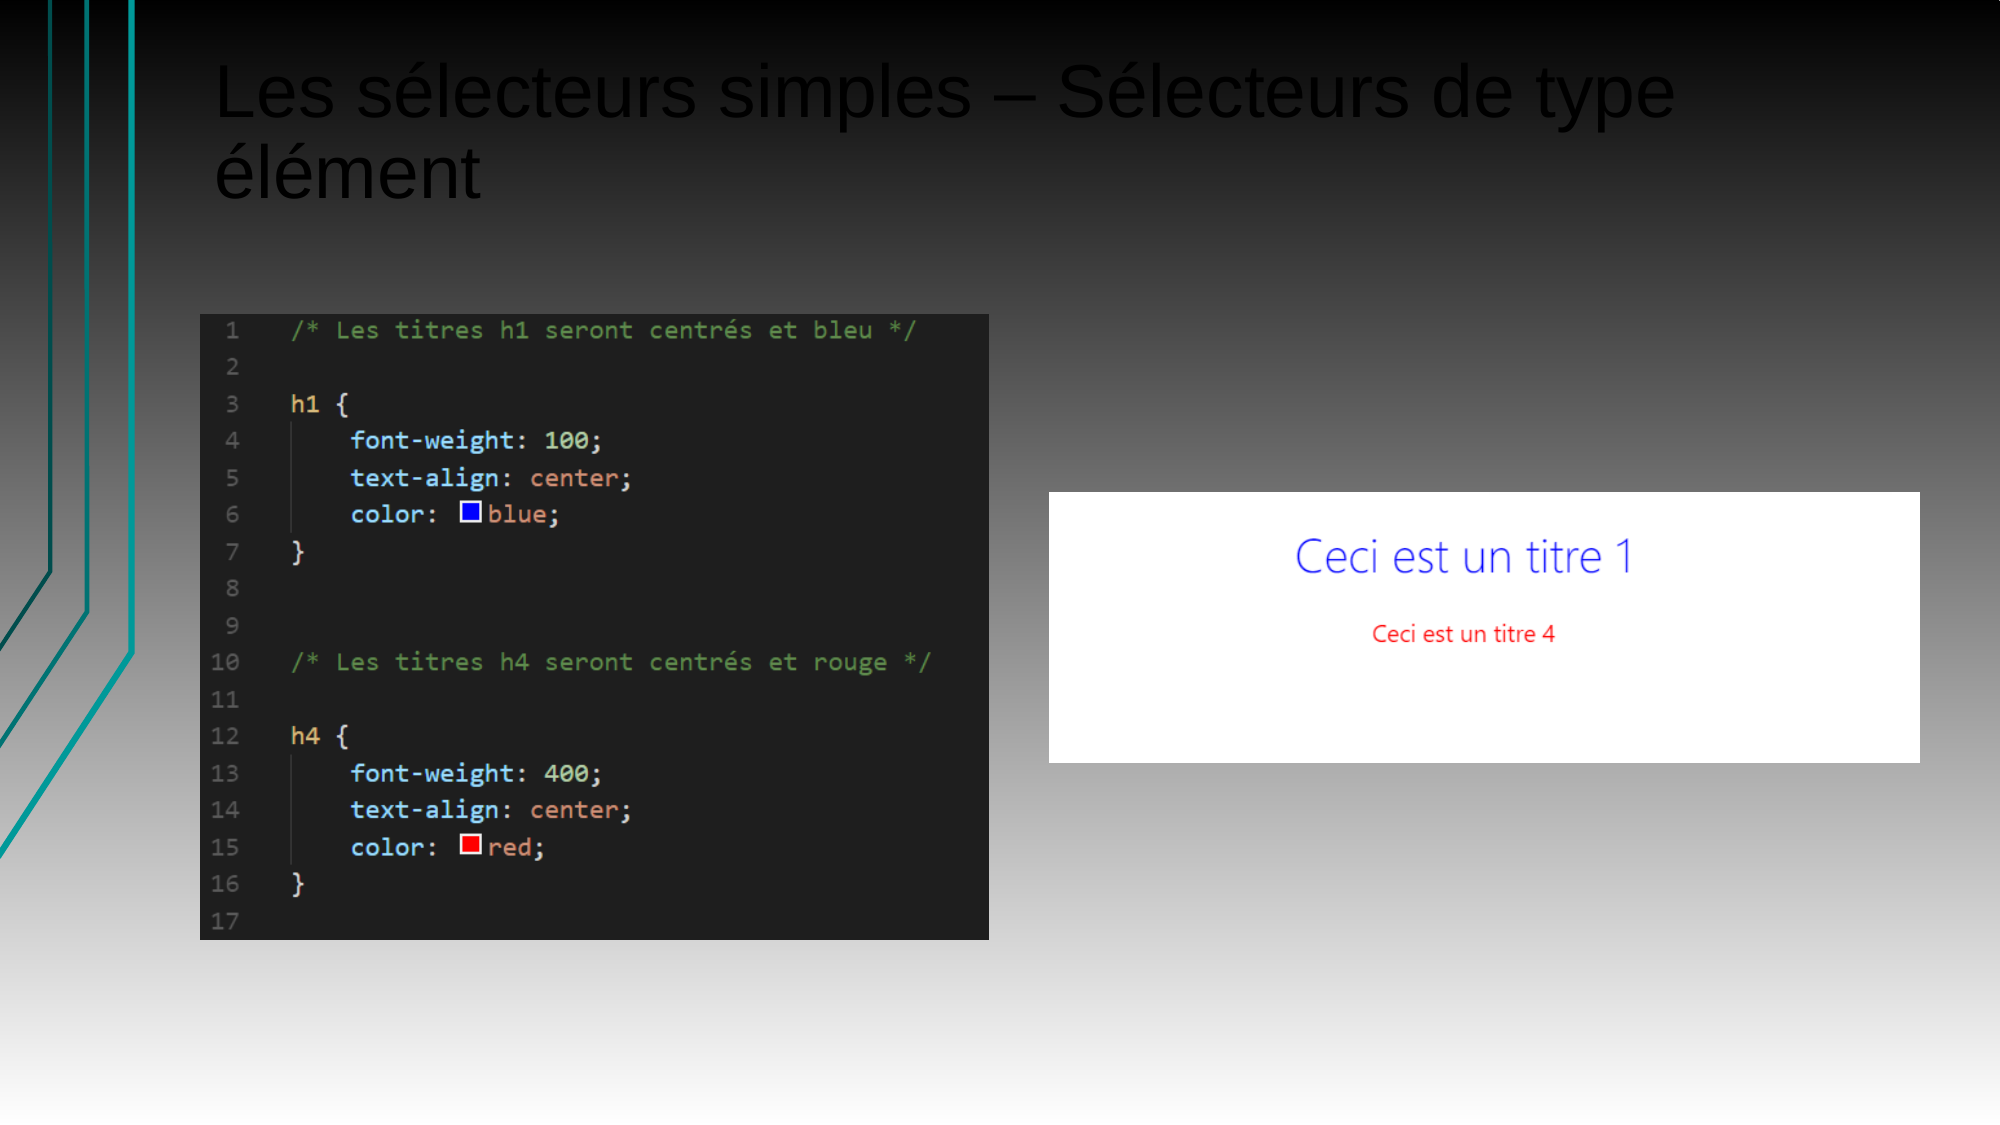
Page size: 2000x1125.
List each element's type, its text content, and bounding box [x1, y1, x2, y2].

picture [1049, 492, 1920, 763]
picture [200, 314, 989, 940]
text_box Les sélecteurs simples – Sélecteurs de type élément [199, 45, 1900, 244]
